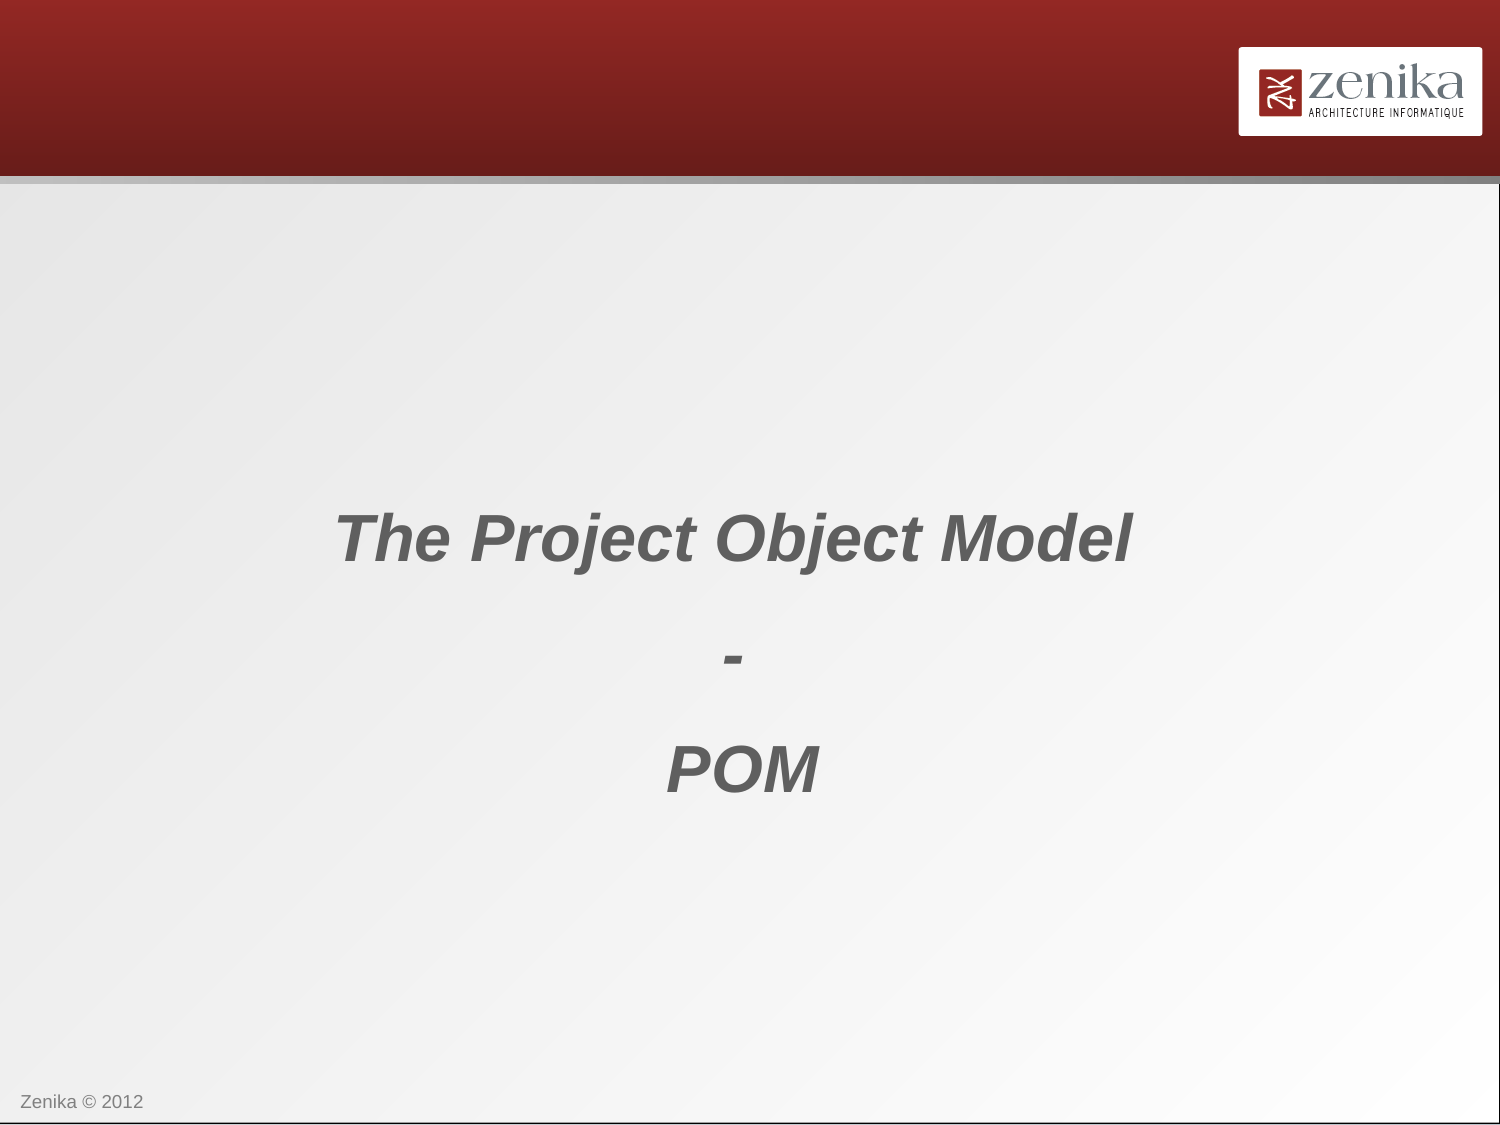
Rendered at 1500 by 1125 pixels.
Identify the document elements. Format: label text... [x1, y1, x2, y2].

text_box The Project Object Model - POM [50, 249, 1435, 1079]
picture [1257, 58, 1464, 125]
